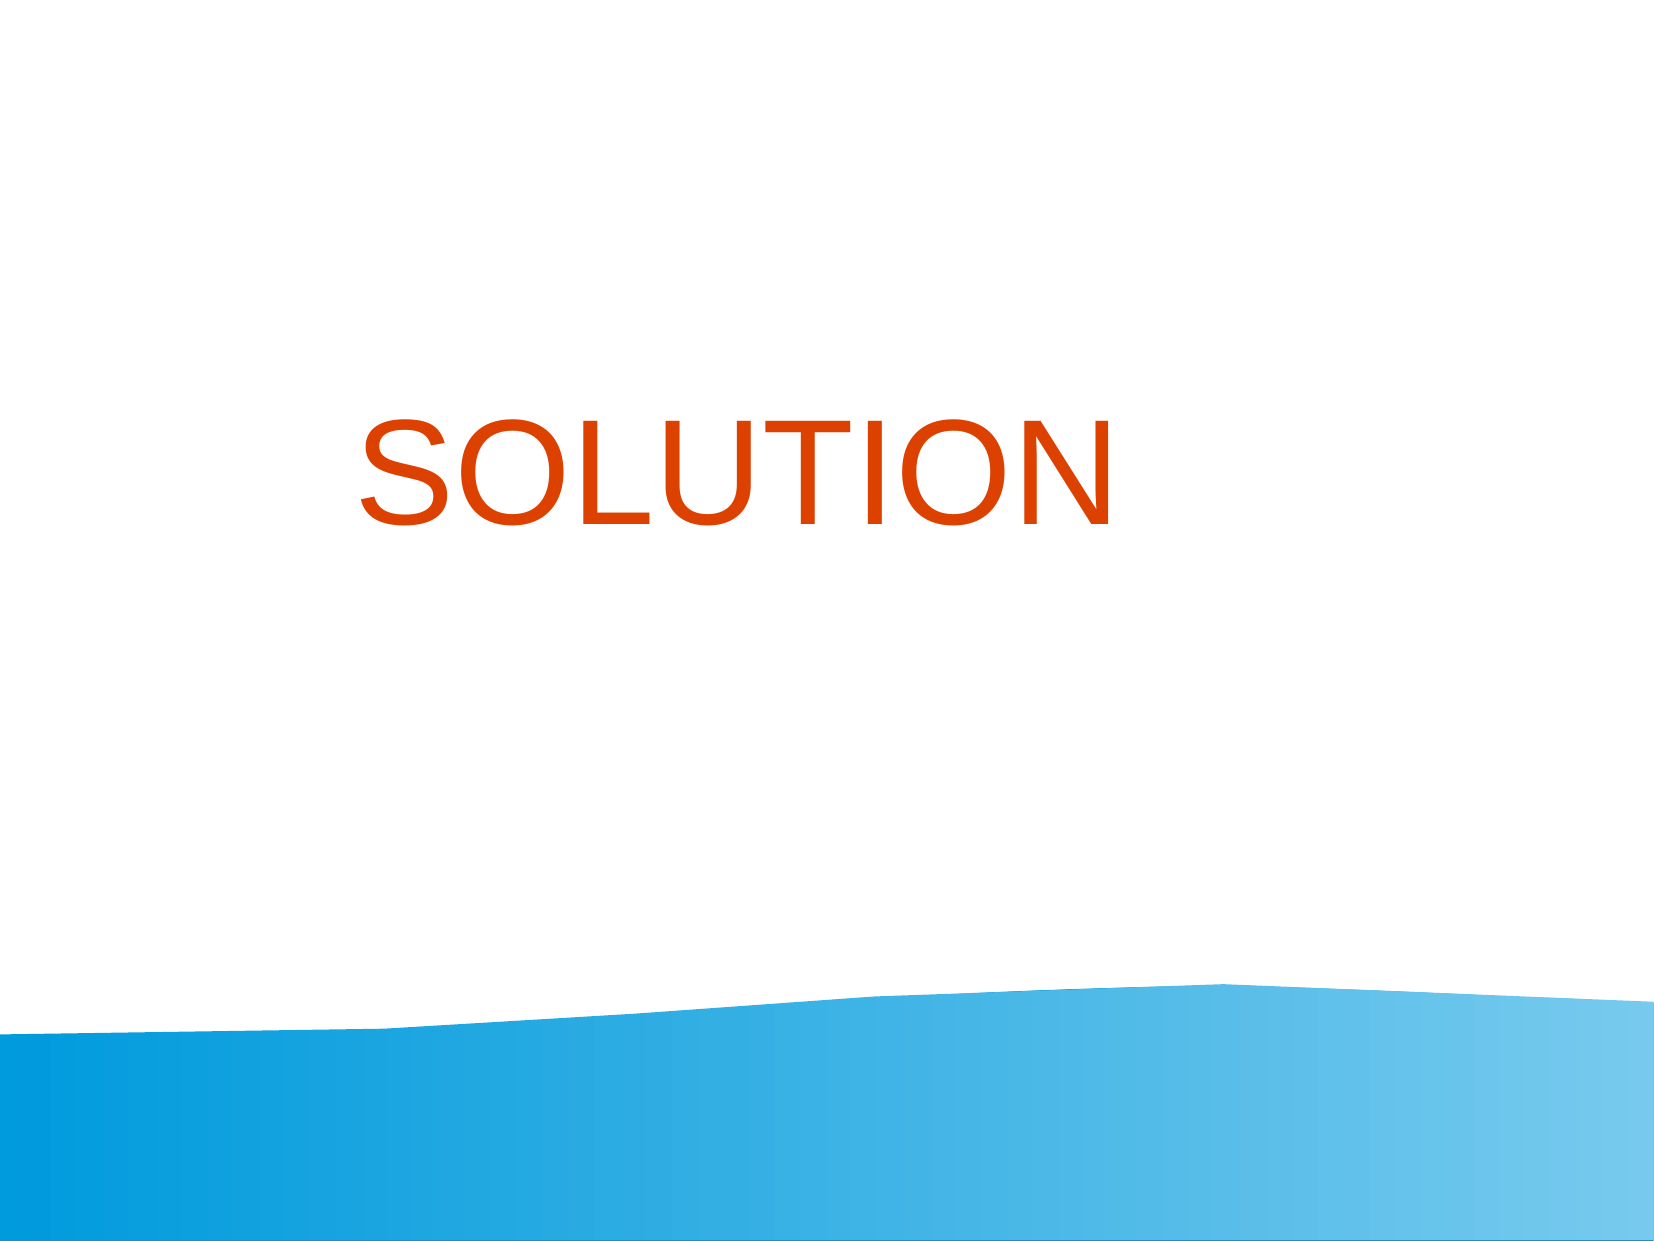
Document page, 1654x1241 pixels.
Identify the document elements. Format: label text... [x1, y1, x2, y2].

title SOLUTION [0, 354, 1477, 591]
